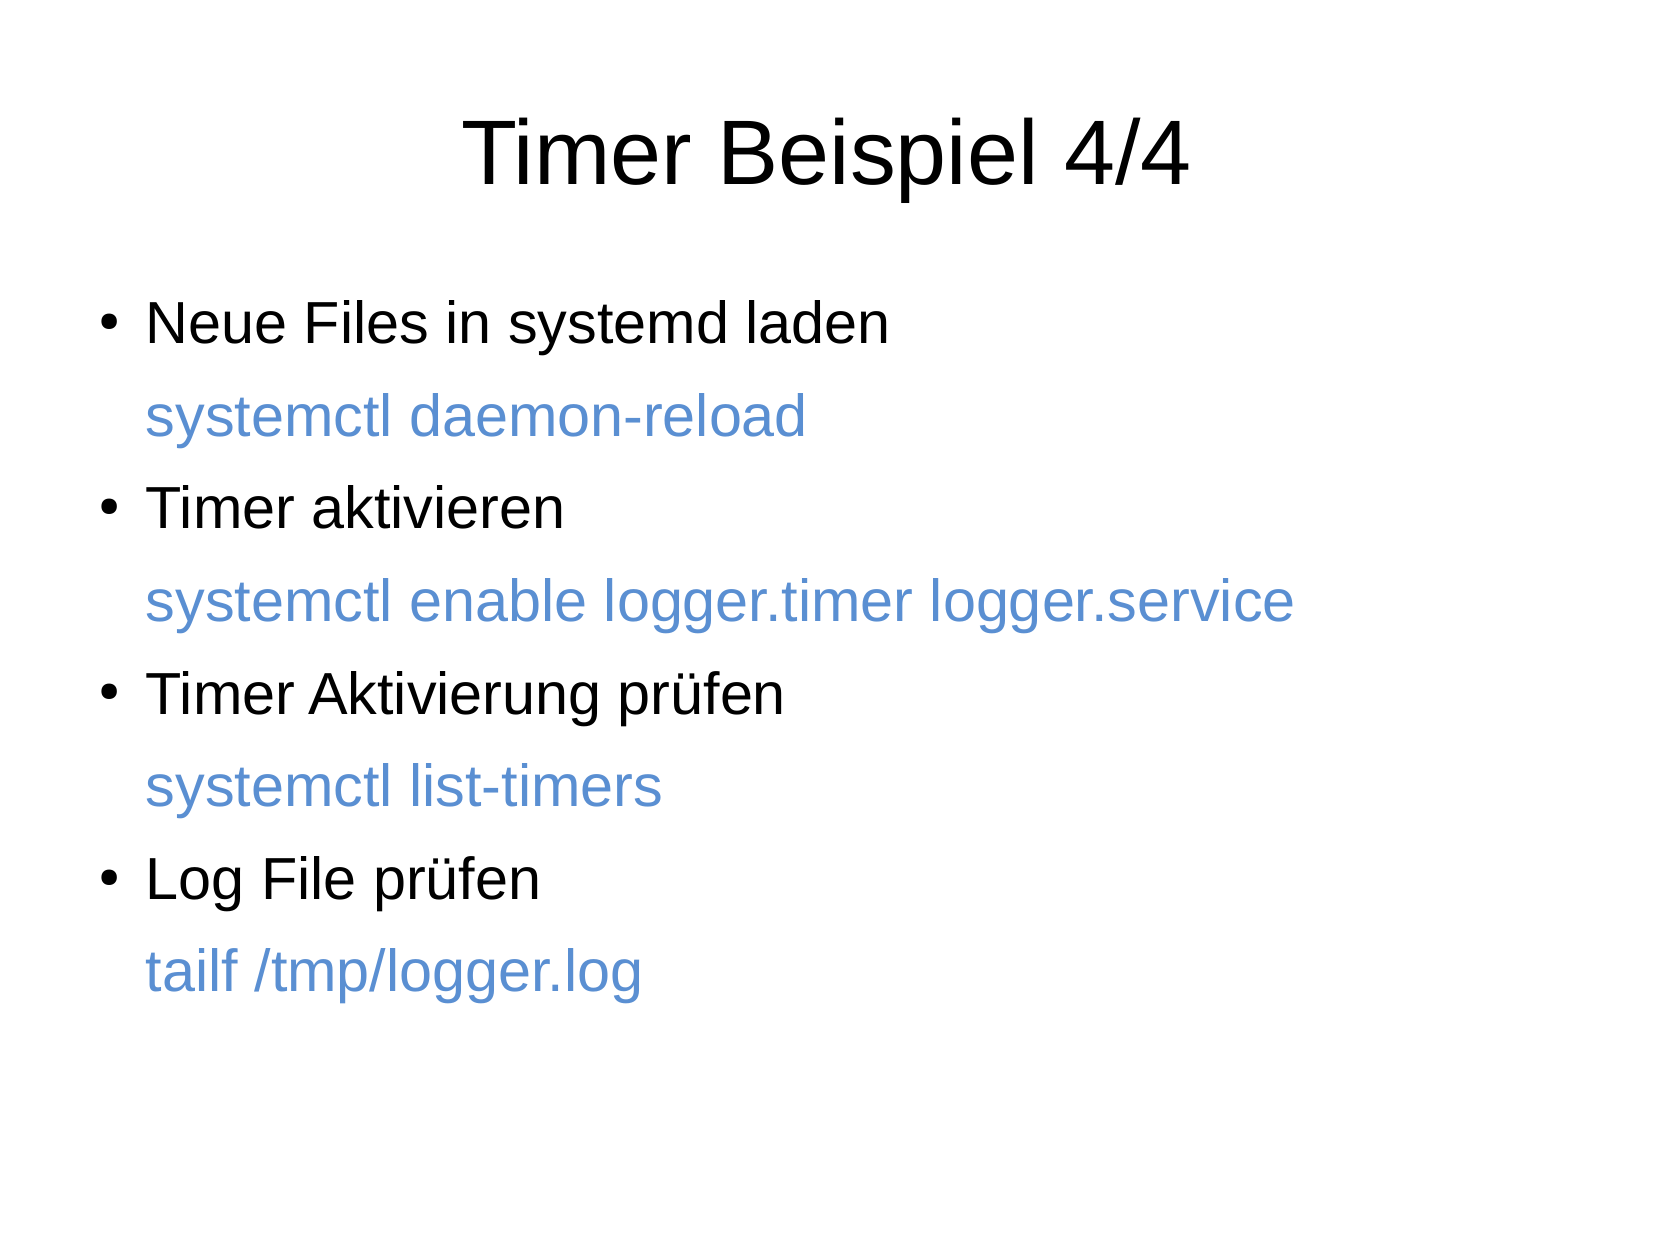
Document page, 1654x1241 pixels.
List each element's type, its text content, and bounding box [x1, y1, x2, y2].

list Neue Files in systemd laden systemctl daemon-reload Timer aktivieren systemctl enable logger.timer logger.service Timer Aktivierung prüfen systemctl list-timers Log File prüfen tailf /tmp/logger.log [82, 290, 1571, 1010]
title Timer Beispiel 4/4 [82, 49, 1571, 257]
